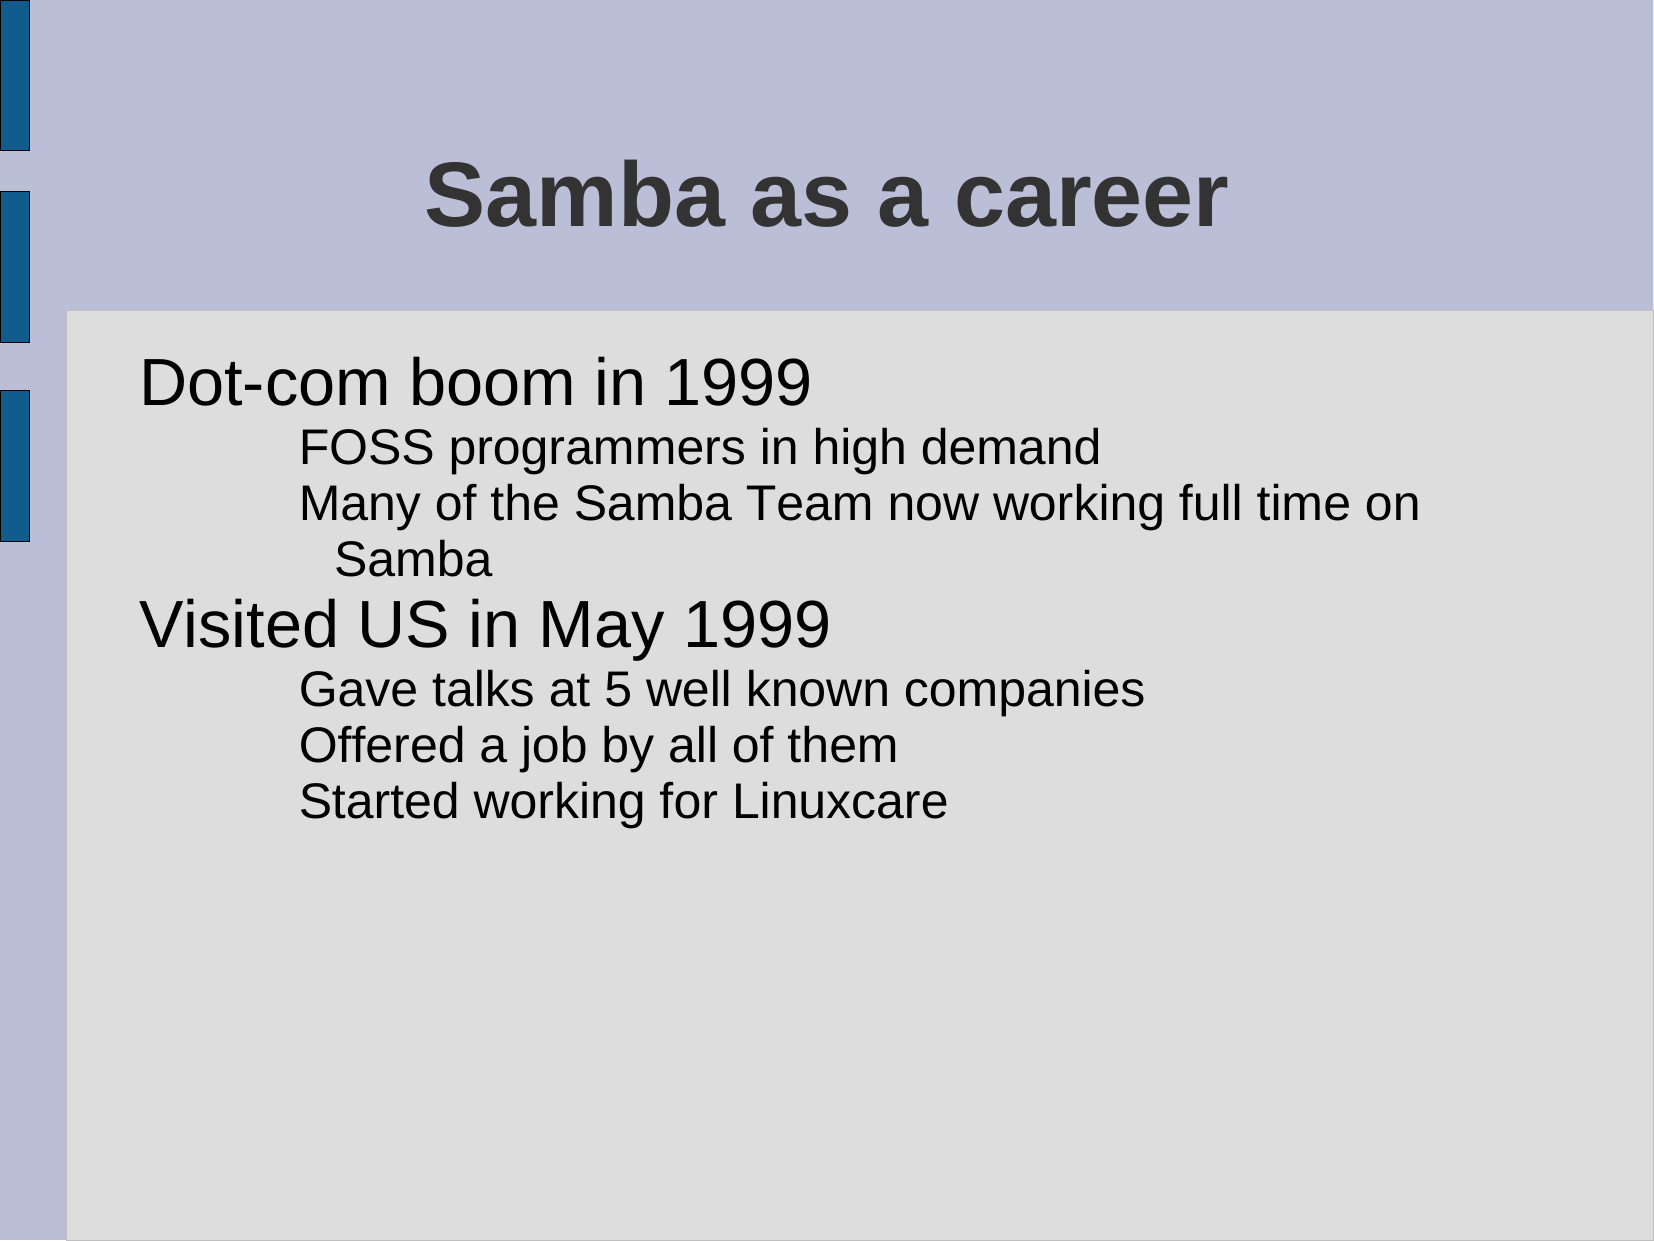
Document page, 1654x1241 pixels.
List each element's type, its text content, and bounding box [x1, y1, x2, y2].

title Samba as a career [121, 98, 1534, 291]
list Dot-com boom in 1999 FOSS programmers in high demand Many of the Samba Team now working full time on Samba Visited US in May 1999 Gave talks at 5 well known companies Offered a job by all of them Started working for Linuxcare [121, 344, 1534, 1112]
